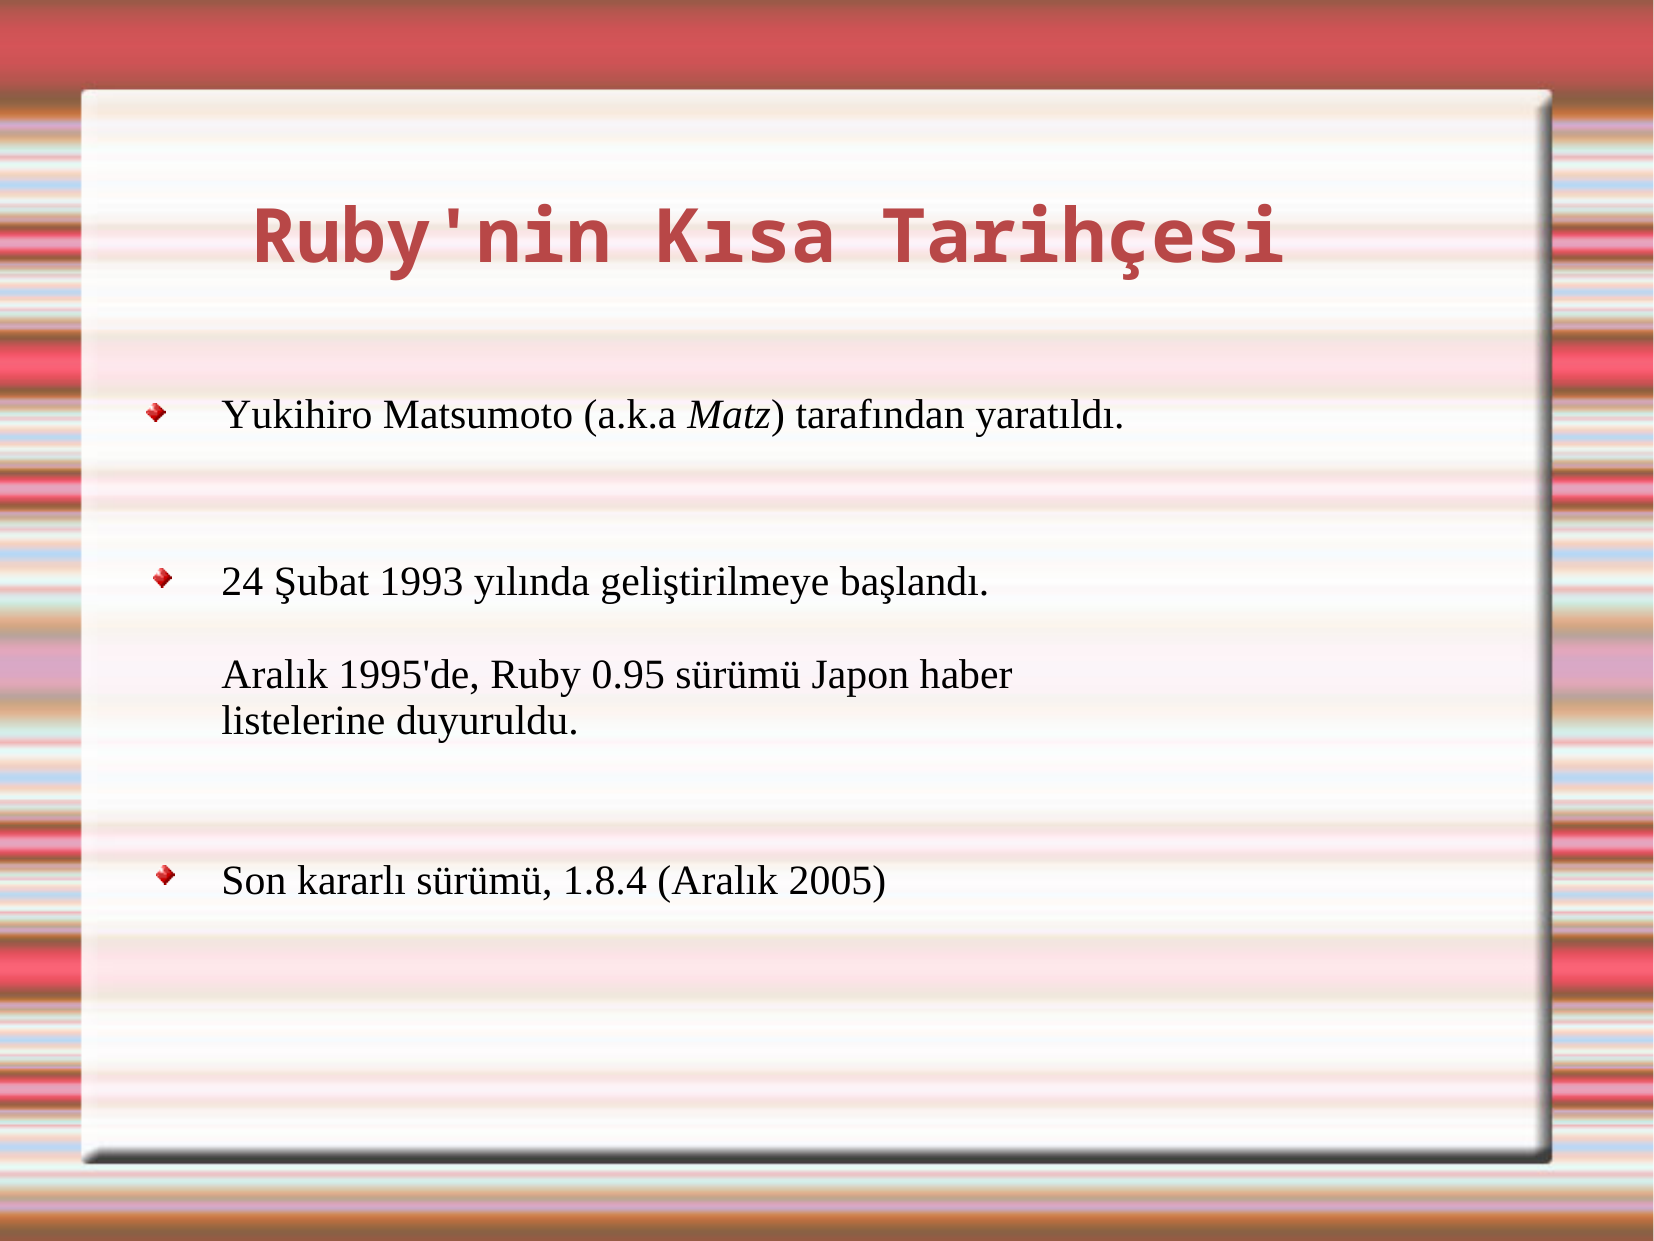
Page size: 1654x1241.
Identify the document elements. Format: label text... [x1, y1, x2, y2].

text_box [236, 354, 1359, 430]
text_box Yukihiro Matsumoto (a.k.a Matz) tarafından yaratıldı. [206, 383, 1300, 445]
text_box Ruby'nin Kısa Tarihçesi [236, 174, 1418, 276]
text_box Son kararlı sürümü, 1.8.4 (Aralık 2005) [206, 850, 1004, 912]
picture [0, 0, 1654, 1241]
text_box 24 Şubat 1993 yılında geliştirilmeye başlandı. Aralık 1995'de, Ruby 0.95 sürümü Japon haber listelerine duyuruldu. [206, 550, 1182, 751]
